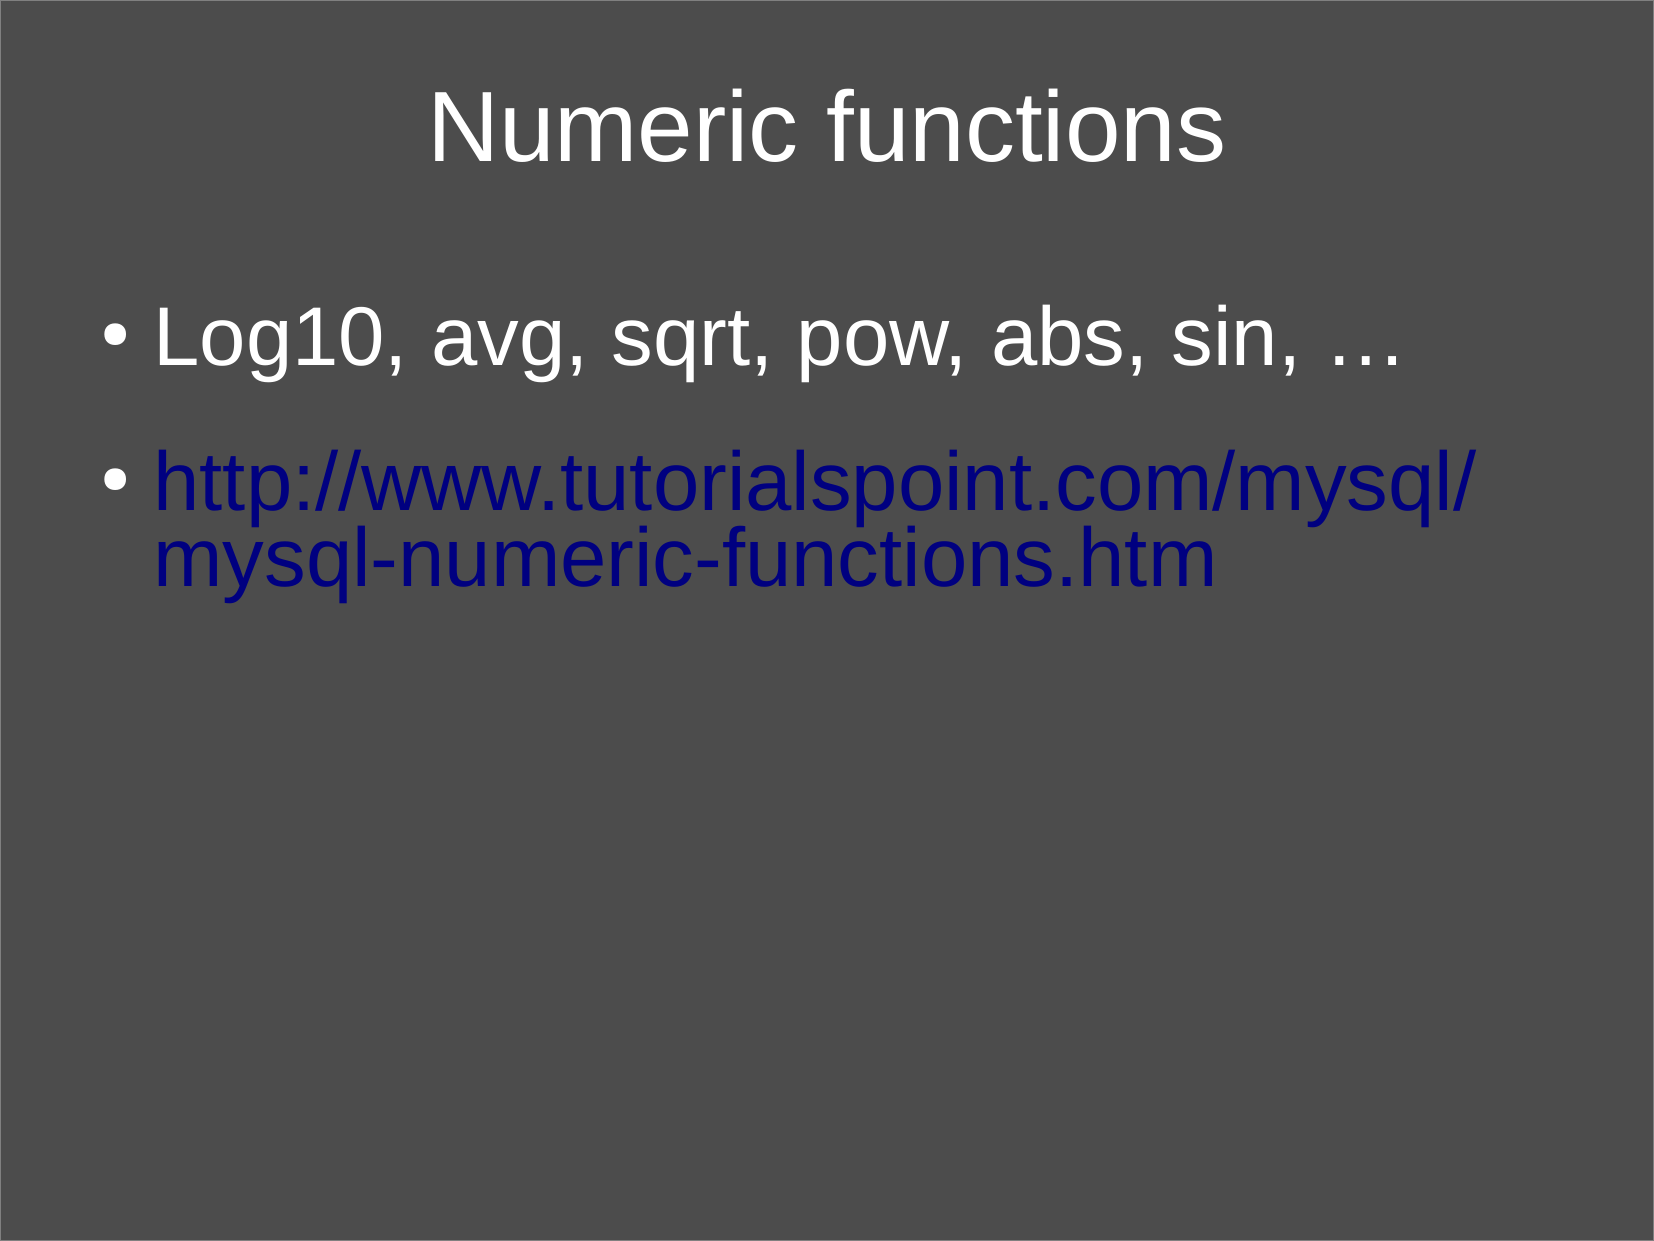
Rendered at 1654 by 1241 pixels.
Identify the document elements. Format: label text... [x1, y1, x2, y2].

list Log10, avg, sqrt, pow, abs, sin, … http://www.tutorialspoint.com/mysql/mysql-numeric-functions.htm [82, 290, 1538, 1010]
title Numeric functions [389, 49, 1264, 205]
